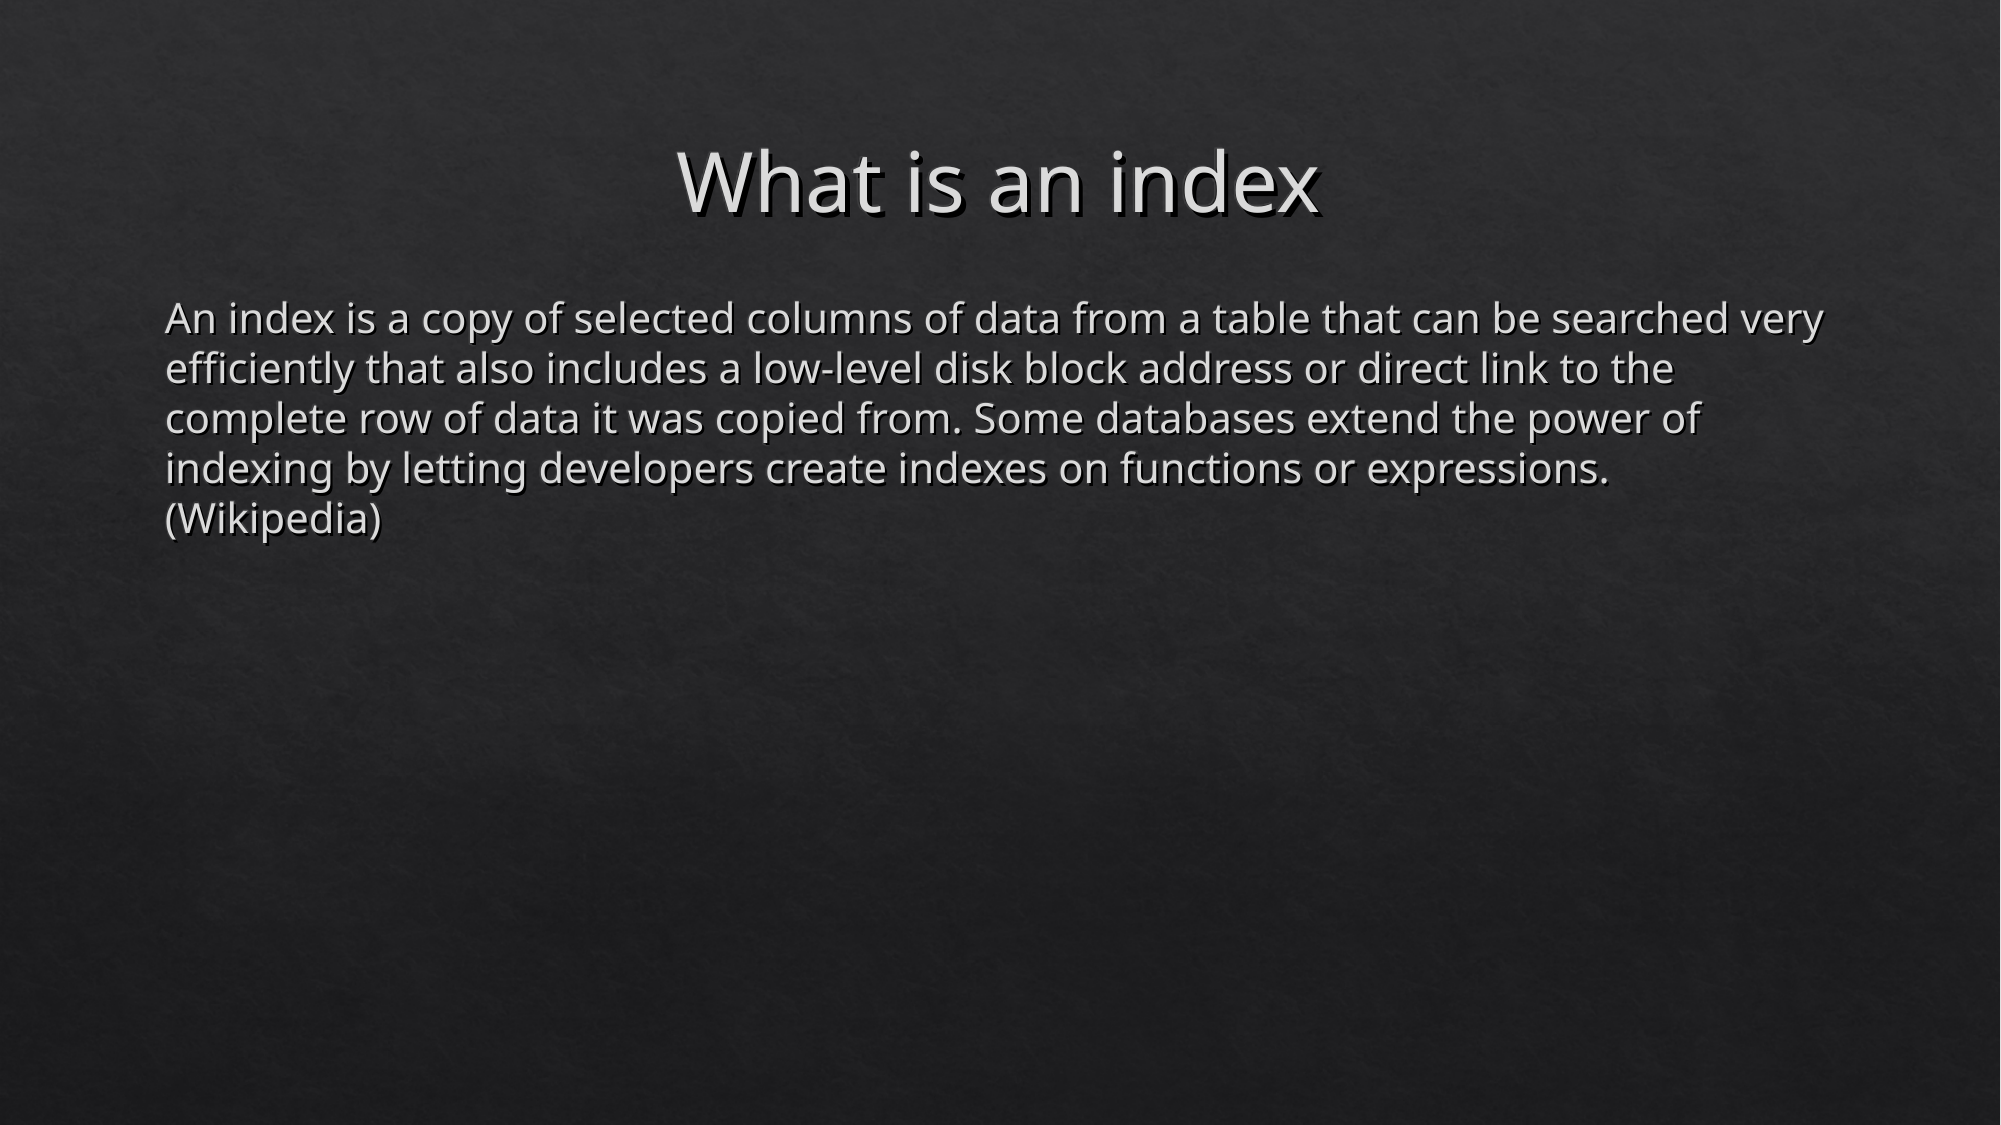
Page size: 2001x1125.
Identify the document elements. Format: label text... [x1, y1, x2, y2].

list An index is a copy of selected columns of data from a table that can be searched very efficiently that also includes a low-level disk block address or direct link to the complete row of data it was copied from. Some databases extend the power of indexing by letting developers create indexes on functions or expressions. (Wikipedia) [149, 284, 1849, 950]
title What is an index [149, 99, 1849, 260]
